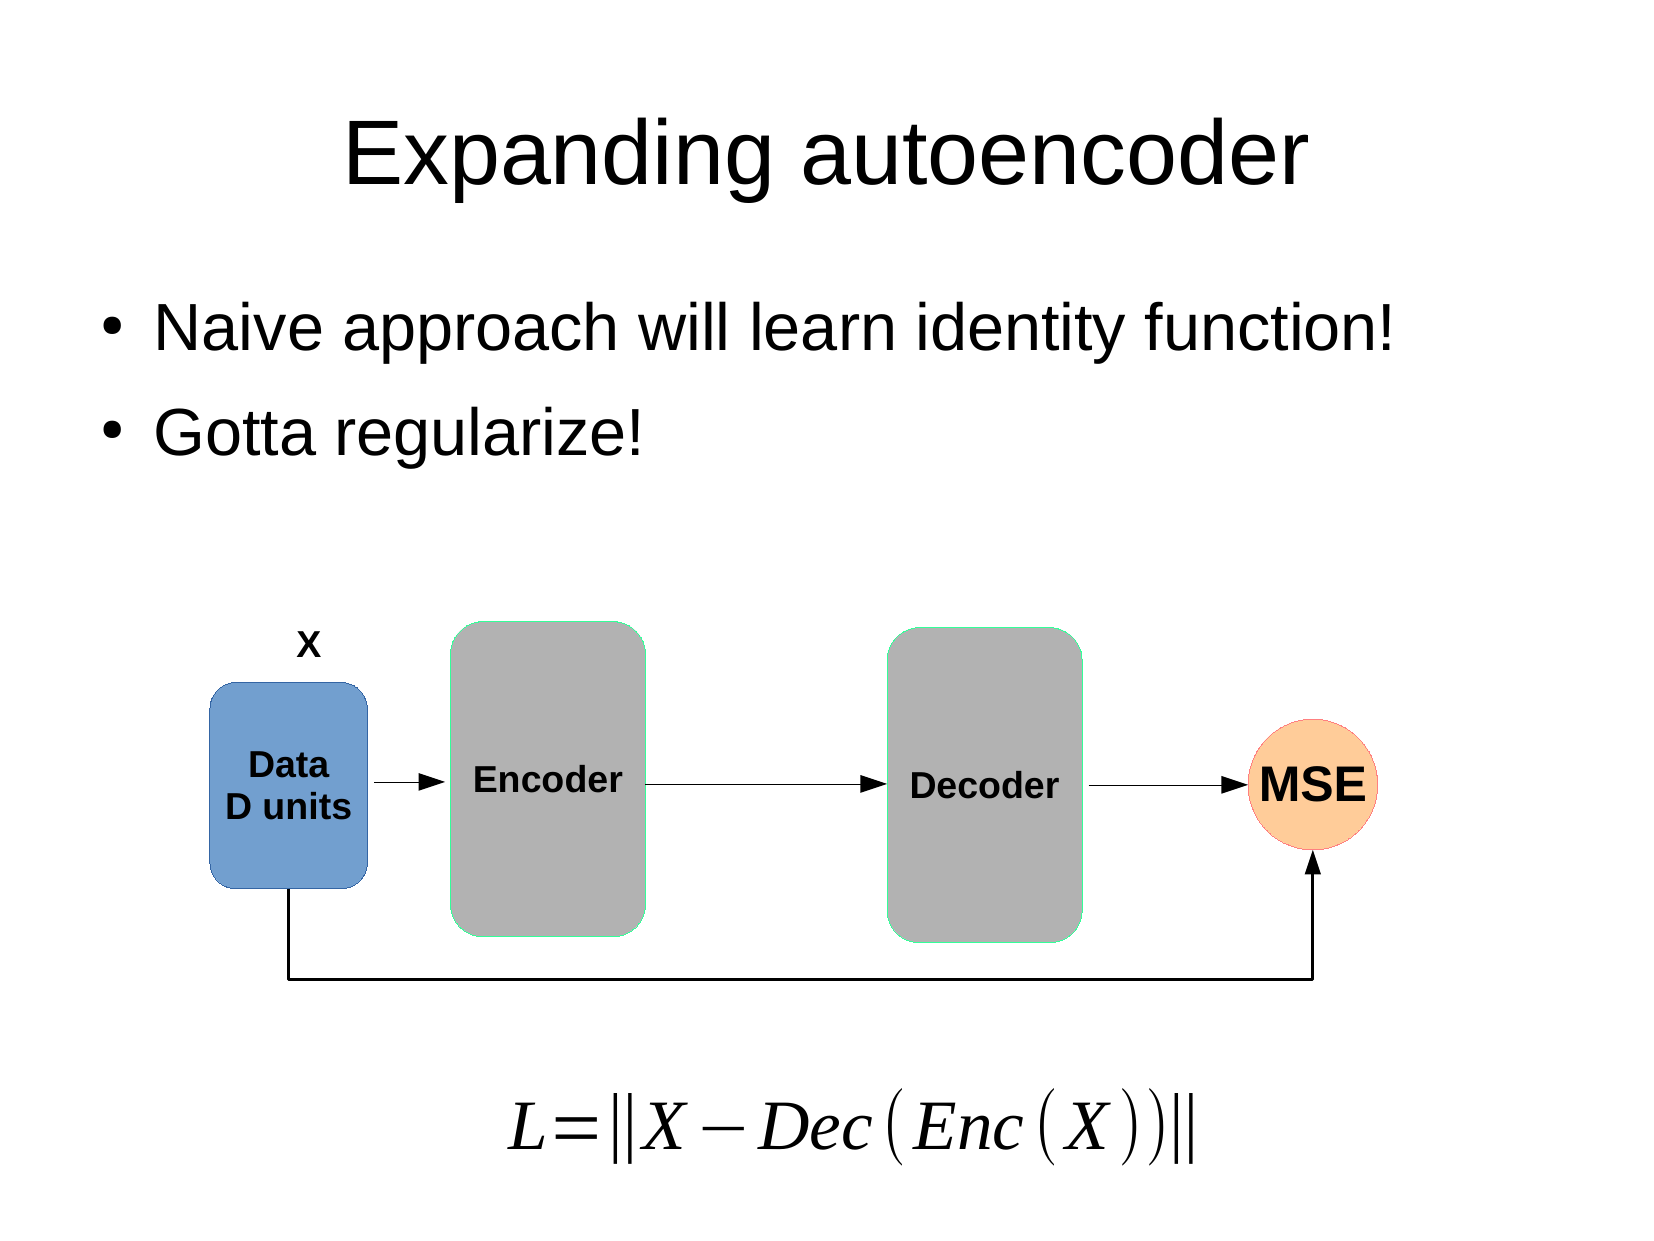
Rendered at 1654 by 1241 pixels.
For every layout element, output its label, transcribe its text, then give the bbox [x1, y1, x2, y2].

text_box Data D units [209, 682, 368, 889]
text_box MSE [1248, 719, 1378, 850]
text_box Decoder [887, 627, 1083, 943]
text_box X [281, 615, 337, 673]
title Expanding autoencoder [82, 49, 1571, 257]
chart [486, 1083, 1221, 1169]
list Naive approach will learn identity function! Gotta regularize! [82, 290, 1571, 1010]
text_box Encoder [450, 621, 646, 937]
